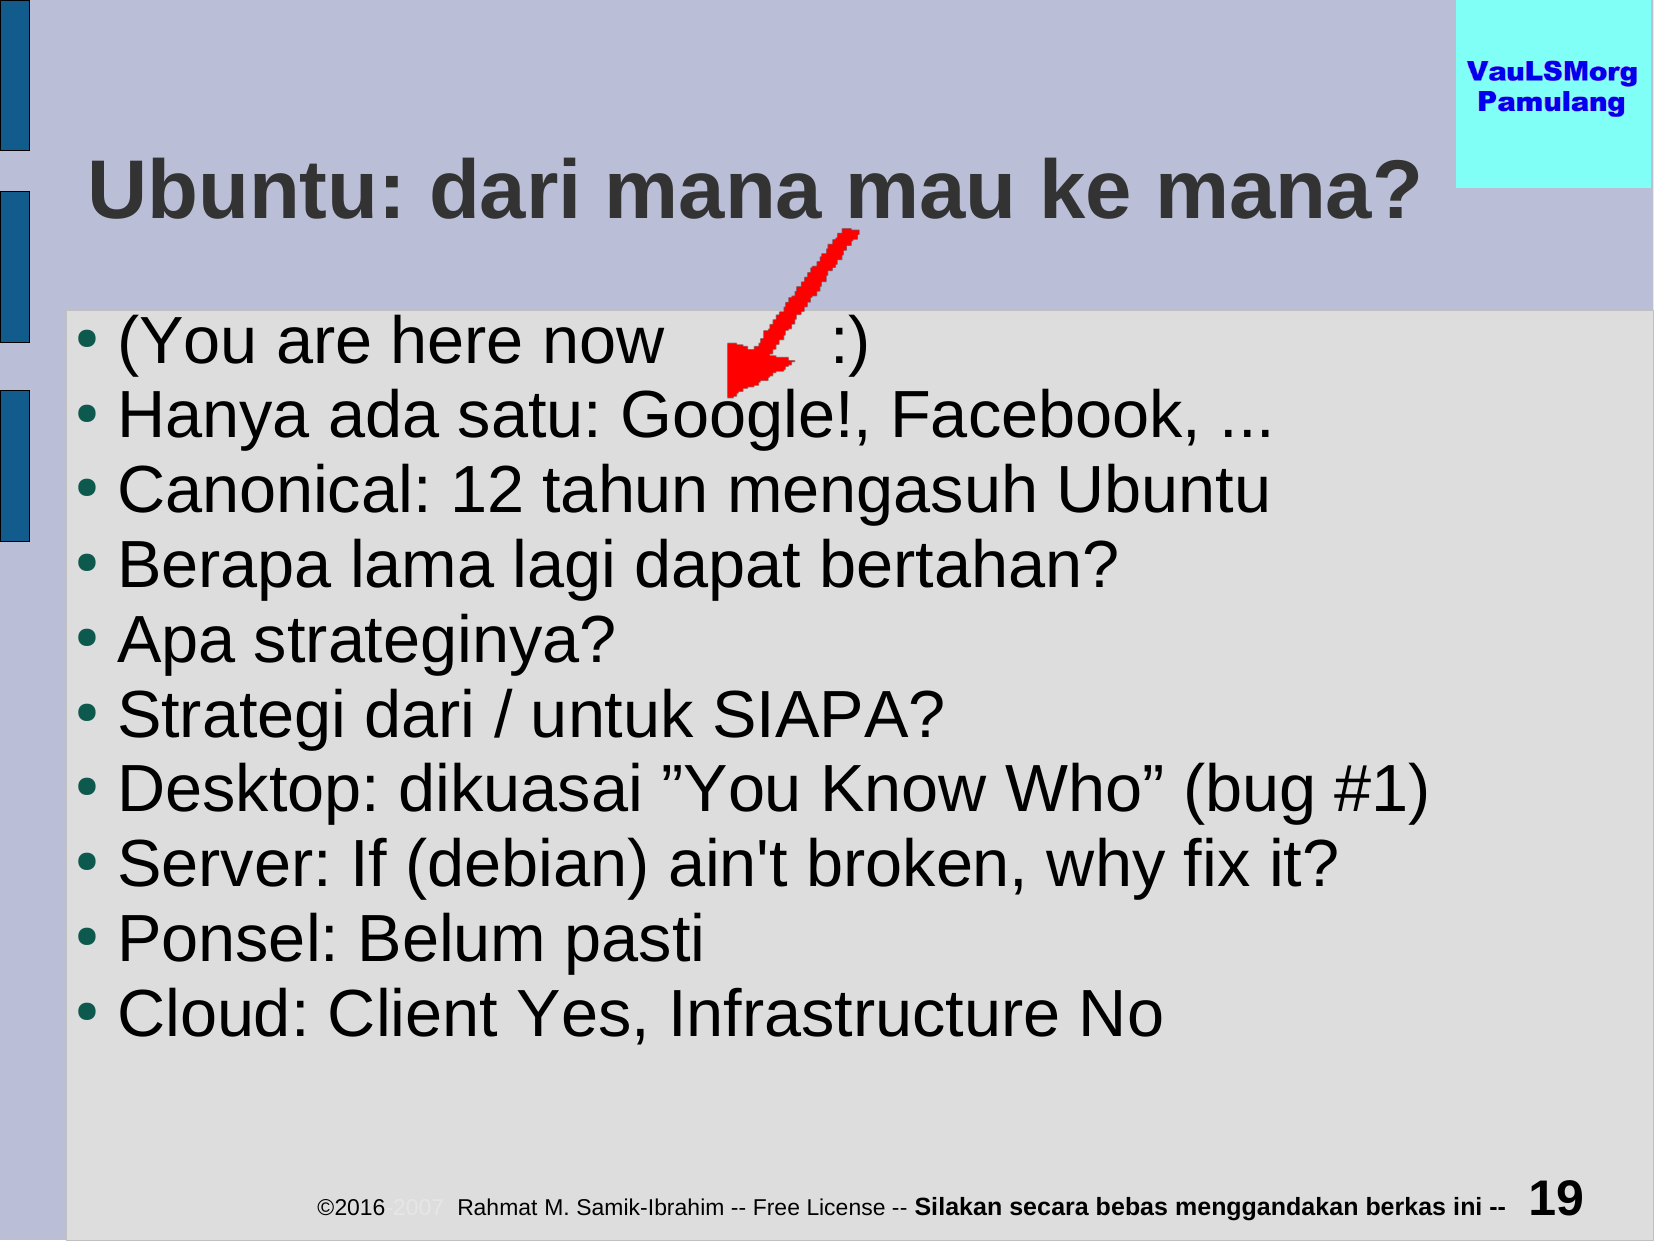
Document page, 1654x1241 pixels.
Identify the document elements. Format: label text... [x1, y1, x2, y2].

list (You are here now :) Hanya ada satu: Google!, Facebook, ... Canonical: 12 tahun mengasuh Ubuntu Berapa lama lagi dapat bertahan? Apa strateginya? Strategi dari / untuk SIAPA? Desktop: dikuasai ”You Know Who” (bug #1) Server: If (debian) ain't broken, why fix it? Ponsel: Belum pasti Cloud: Client Yes, Infrastructure No [75, 302, 1613, 1126]
picture [712, 224, 869, 404]
picture [1456, 0, 1651, 188]
title Ubuntu: dari mana mau ke mana? [49, 86, 1462, 294]
